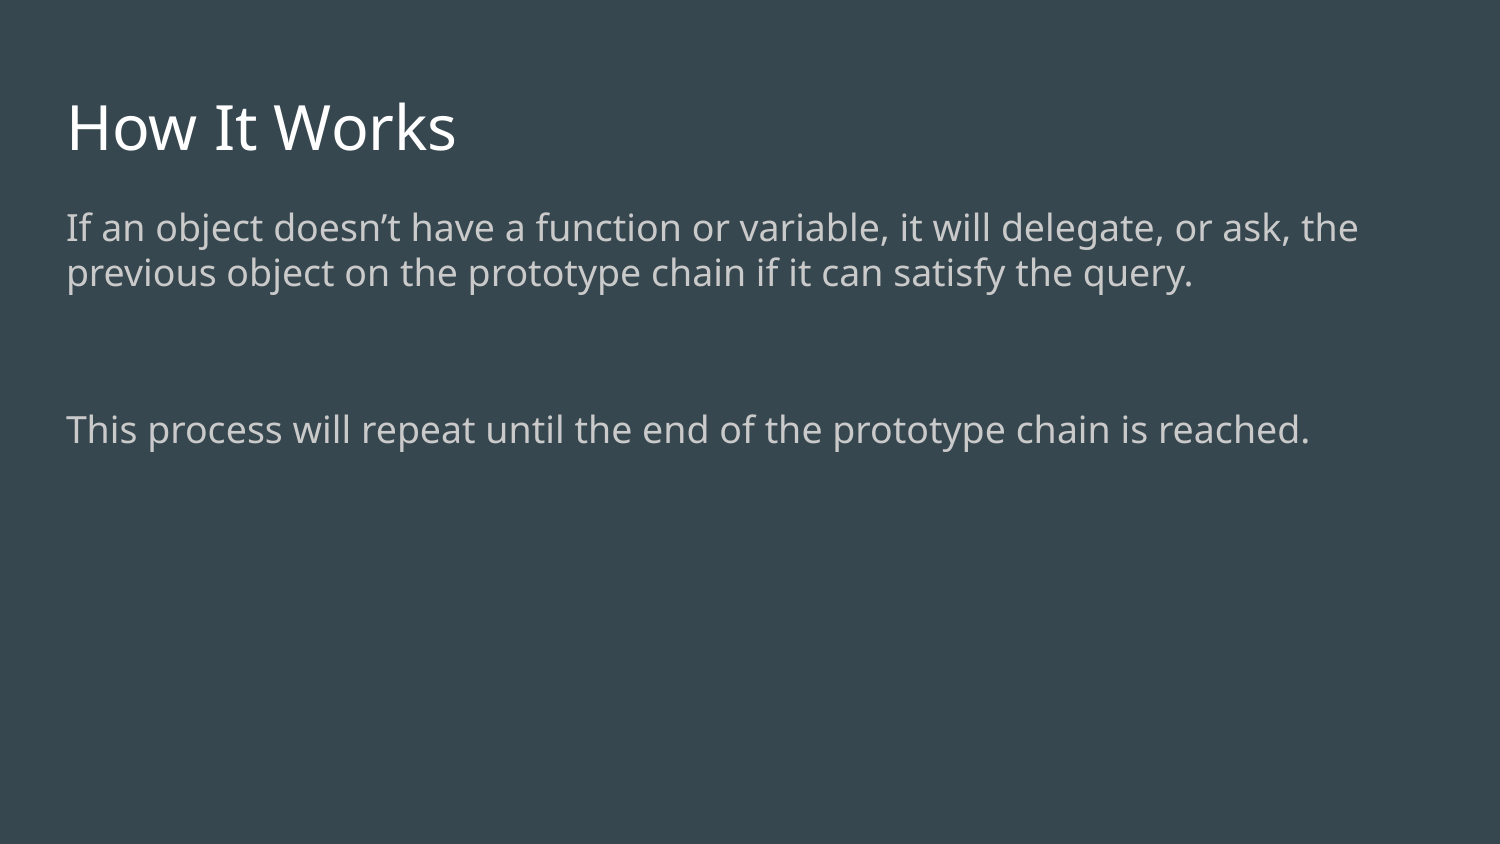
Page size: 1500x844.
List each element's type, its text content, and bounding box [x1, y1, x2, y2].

title How It Works [51, 72, 1449, 167]
list If an object doesn’t have a function or variable, it will delegate, or ask, the previous object on the prototype chain if it can satisfy the query. This process will repeat until the end of the prototype chain is reached. [51, 189, 1449, 544]
